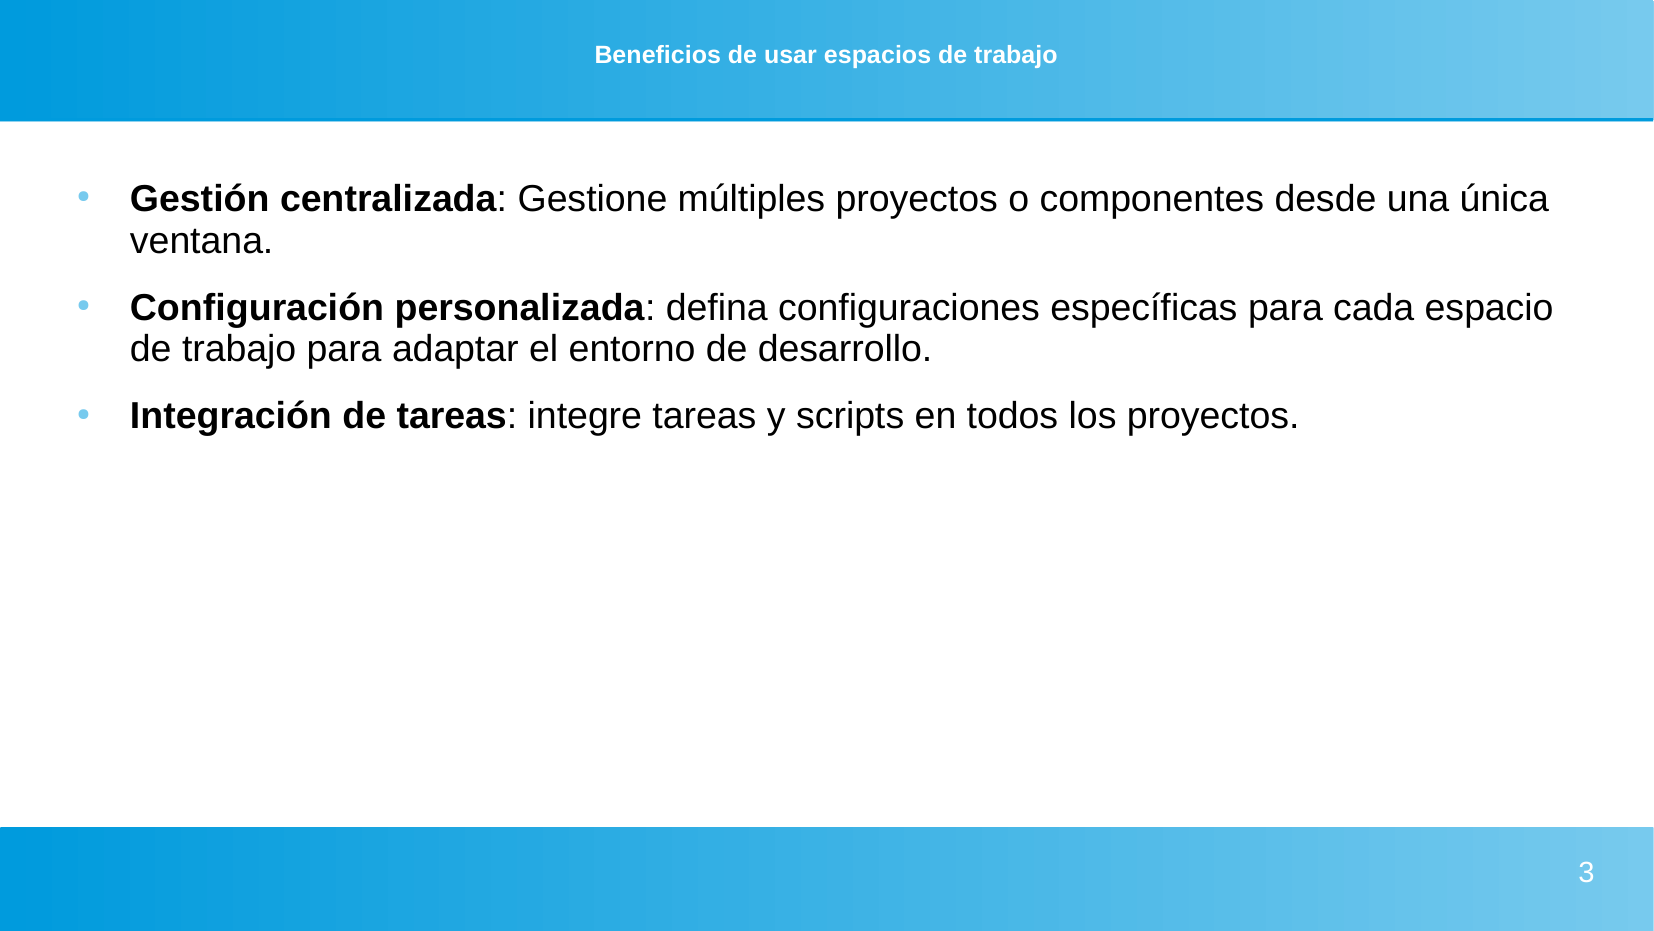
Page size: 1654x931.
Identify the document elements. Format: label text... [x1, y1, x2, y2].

title Beneficios de usar espacios de trabajo [59, 29, 1595, 108]
list Gestión centralizada: Gestione múltiples proyectos o componentes desde una única ventana. Configuración personalizada: defina configuraciones específicas para cada espacio de trabajo para adaptar el entorno de desarrollo. Integración de tareas: integre tareas y scripts en todos los proyectos. [59, 177, 1595, 768]
